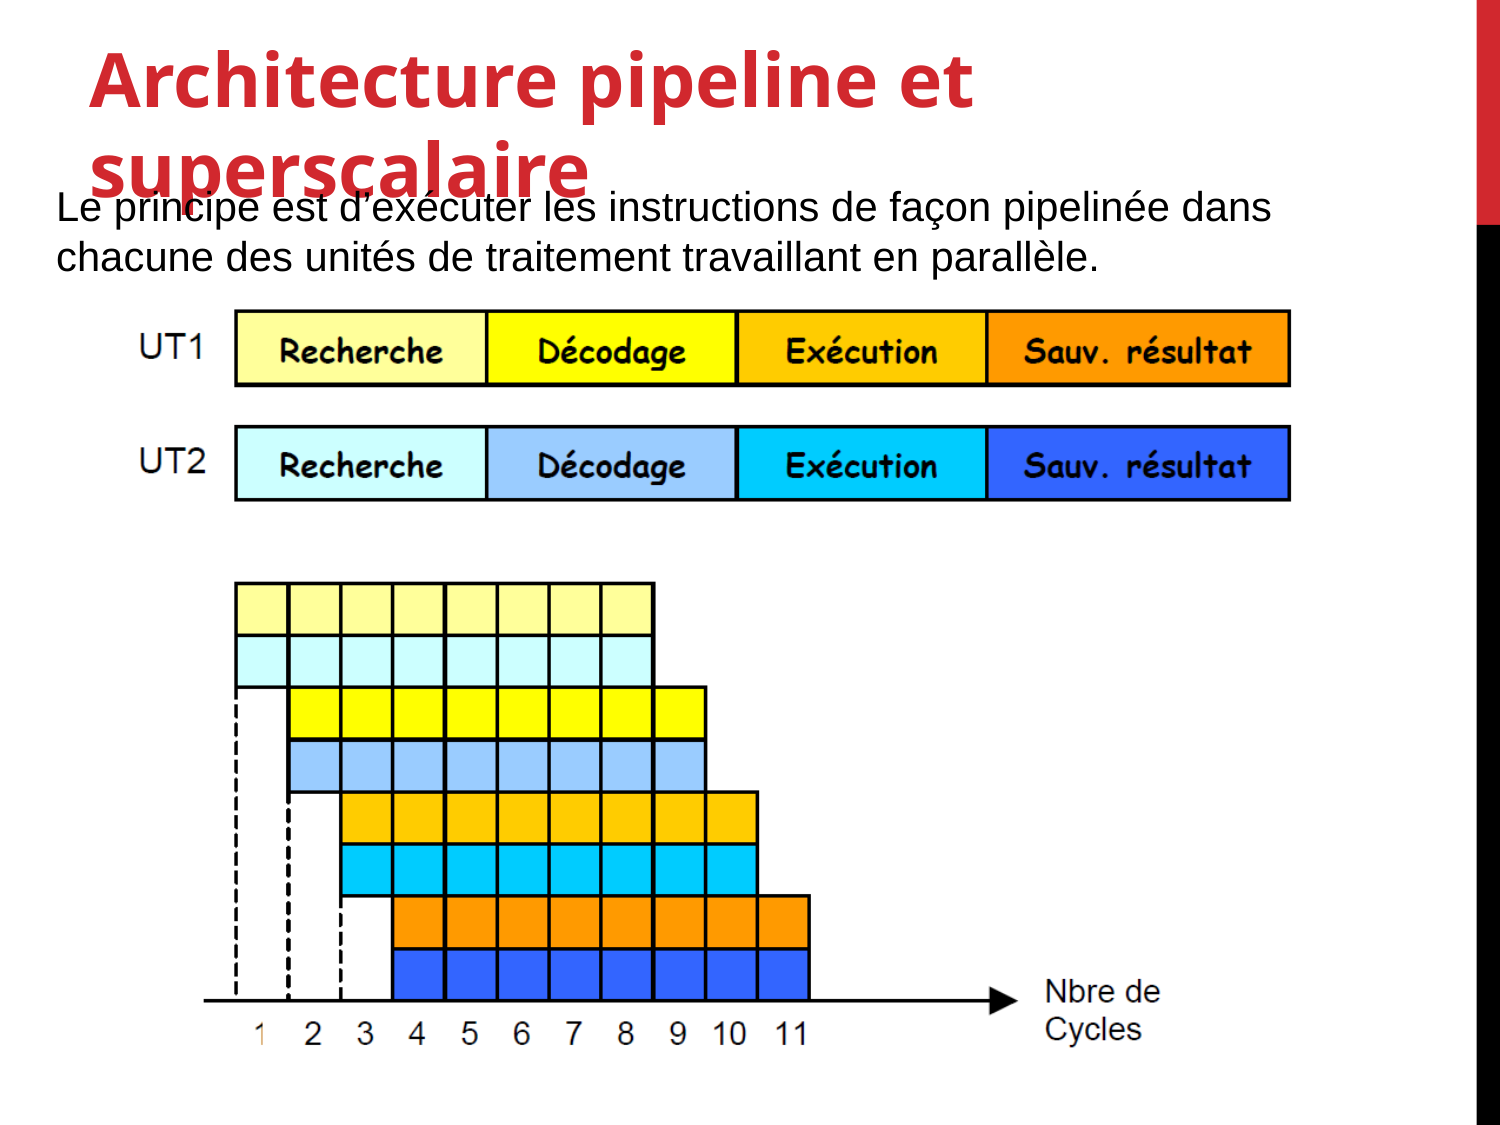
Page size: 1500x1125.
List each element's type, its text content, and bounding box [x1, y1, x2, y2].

title Architecture pipeline et superscalaire [75, 25, 1436, 173]
list Le principe est d’exécuter les instructions de façon pipelinée dans chacune des unités de traitement travaillant en parallèle. [41, 172, 1424, 327]
picture [112, 293, 1317, 1091]
